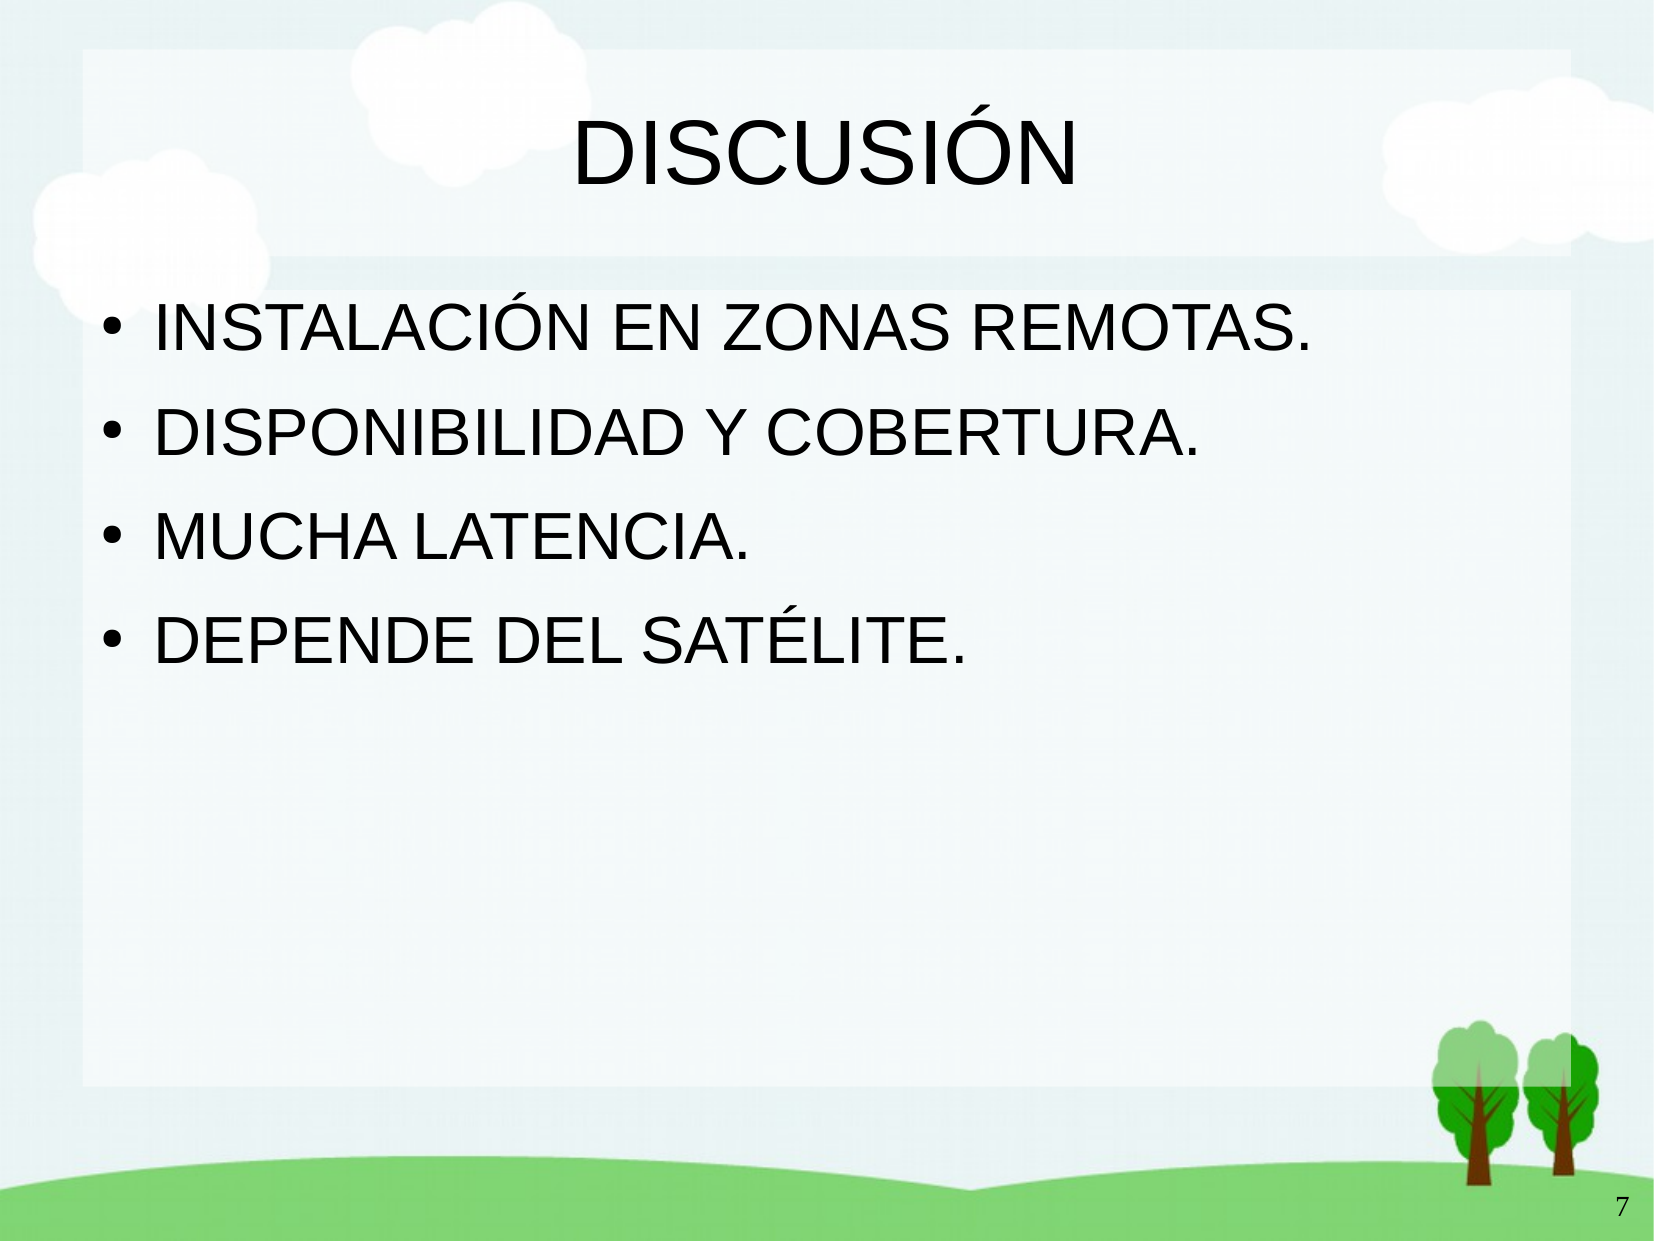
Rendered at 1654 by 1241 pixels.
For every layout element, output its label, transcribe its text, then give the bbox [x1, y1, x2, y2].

list INSTALACIÓN EN ZONAS REMOTAS. DISPONIBILIDAD Y COBERTURA. MUCHA LATENCIA. DEPENDE DEL SATÉLITE. [82, 290, 1571, 1087]
title DISCUSIÓN [82, 49, 1571, 257]
picture [0, 0, 1654, 1241]
